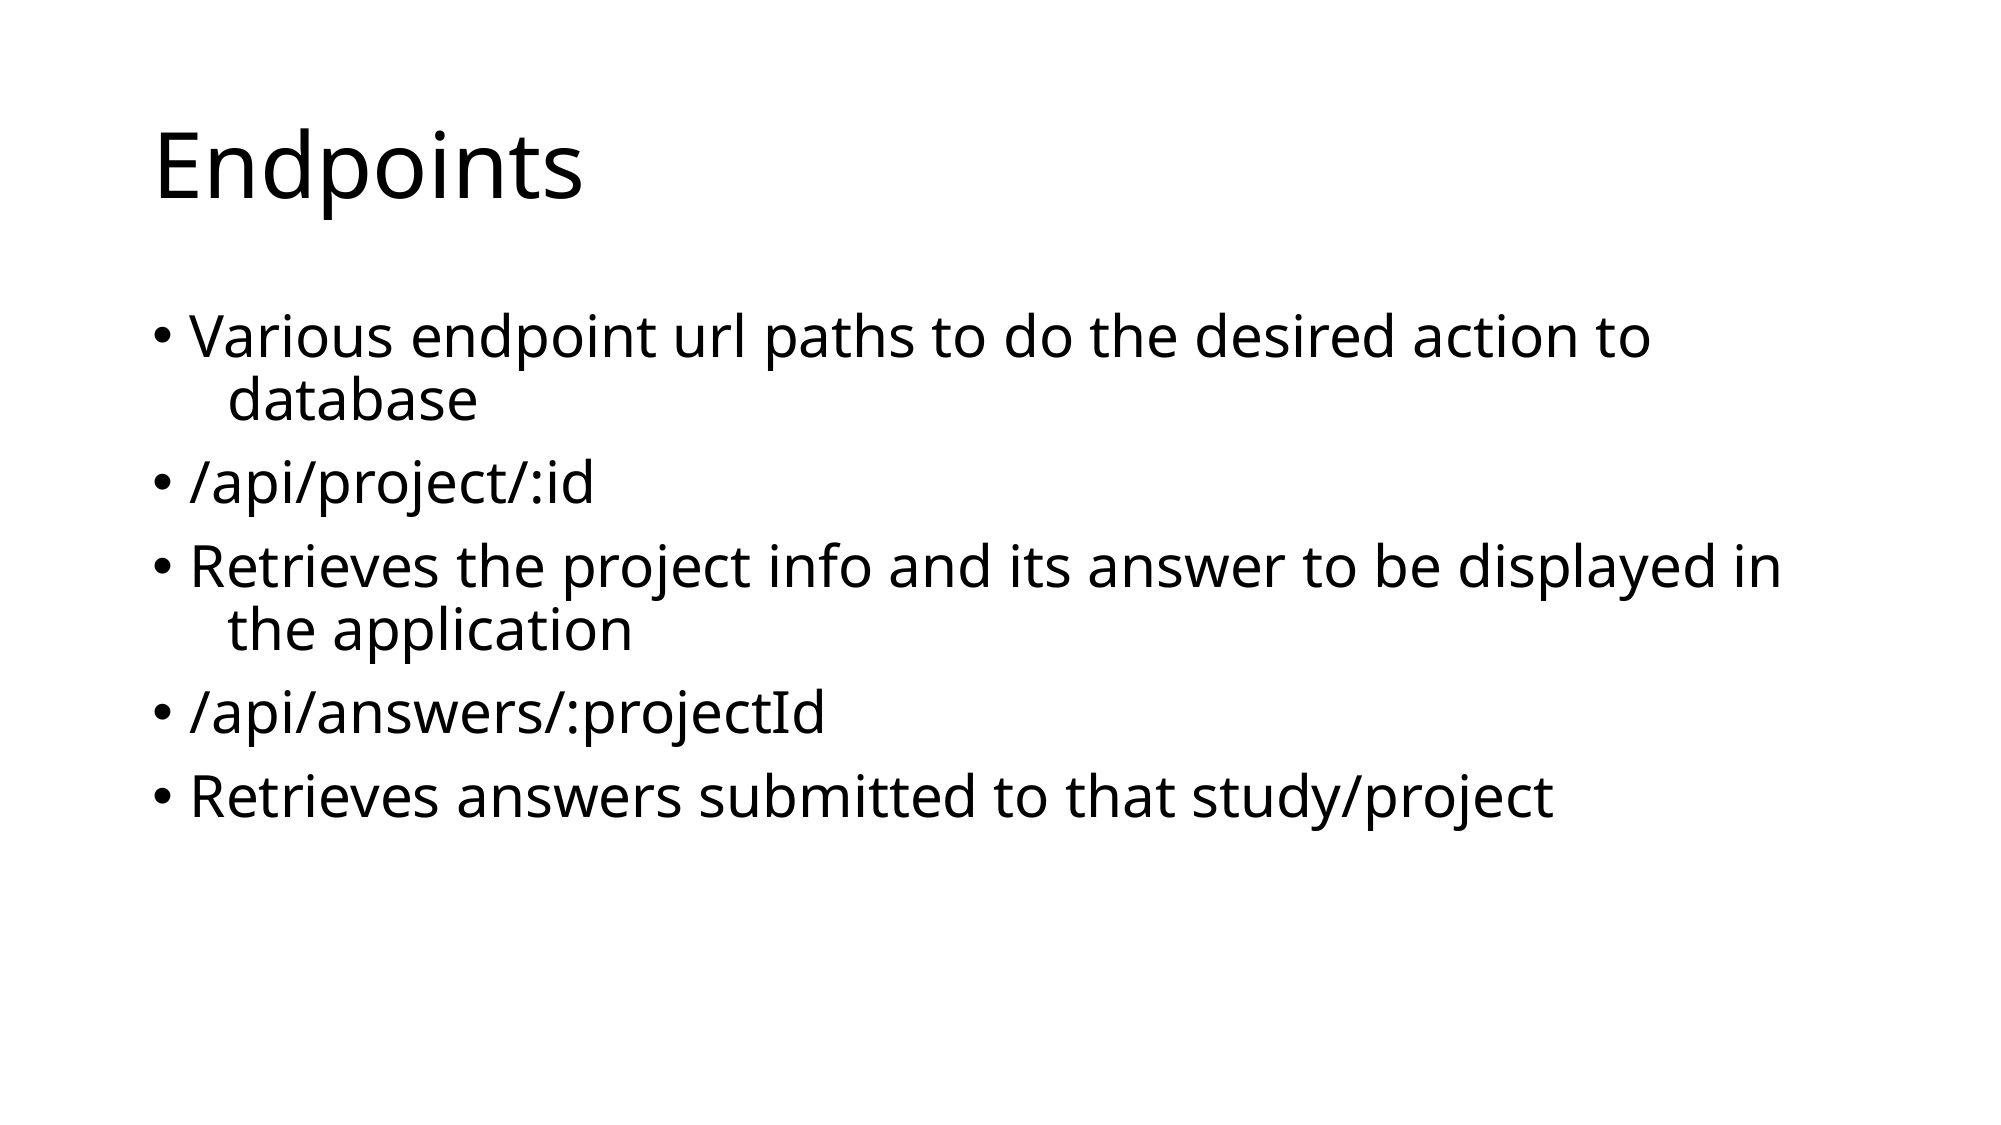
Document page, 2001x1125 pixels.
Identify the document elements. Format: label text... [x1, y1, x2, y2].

title Endpoints [137, 59, 1863, 278]
list Various endpoint url paths to do the desired action to database /api/project/:id Retrieves the project info and its answer to be displayed in the application /api/answers/:projectId Retrieves answers submitted to that study/project [137, 299, 1863, 1014]
